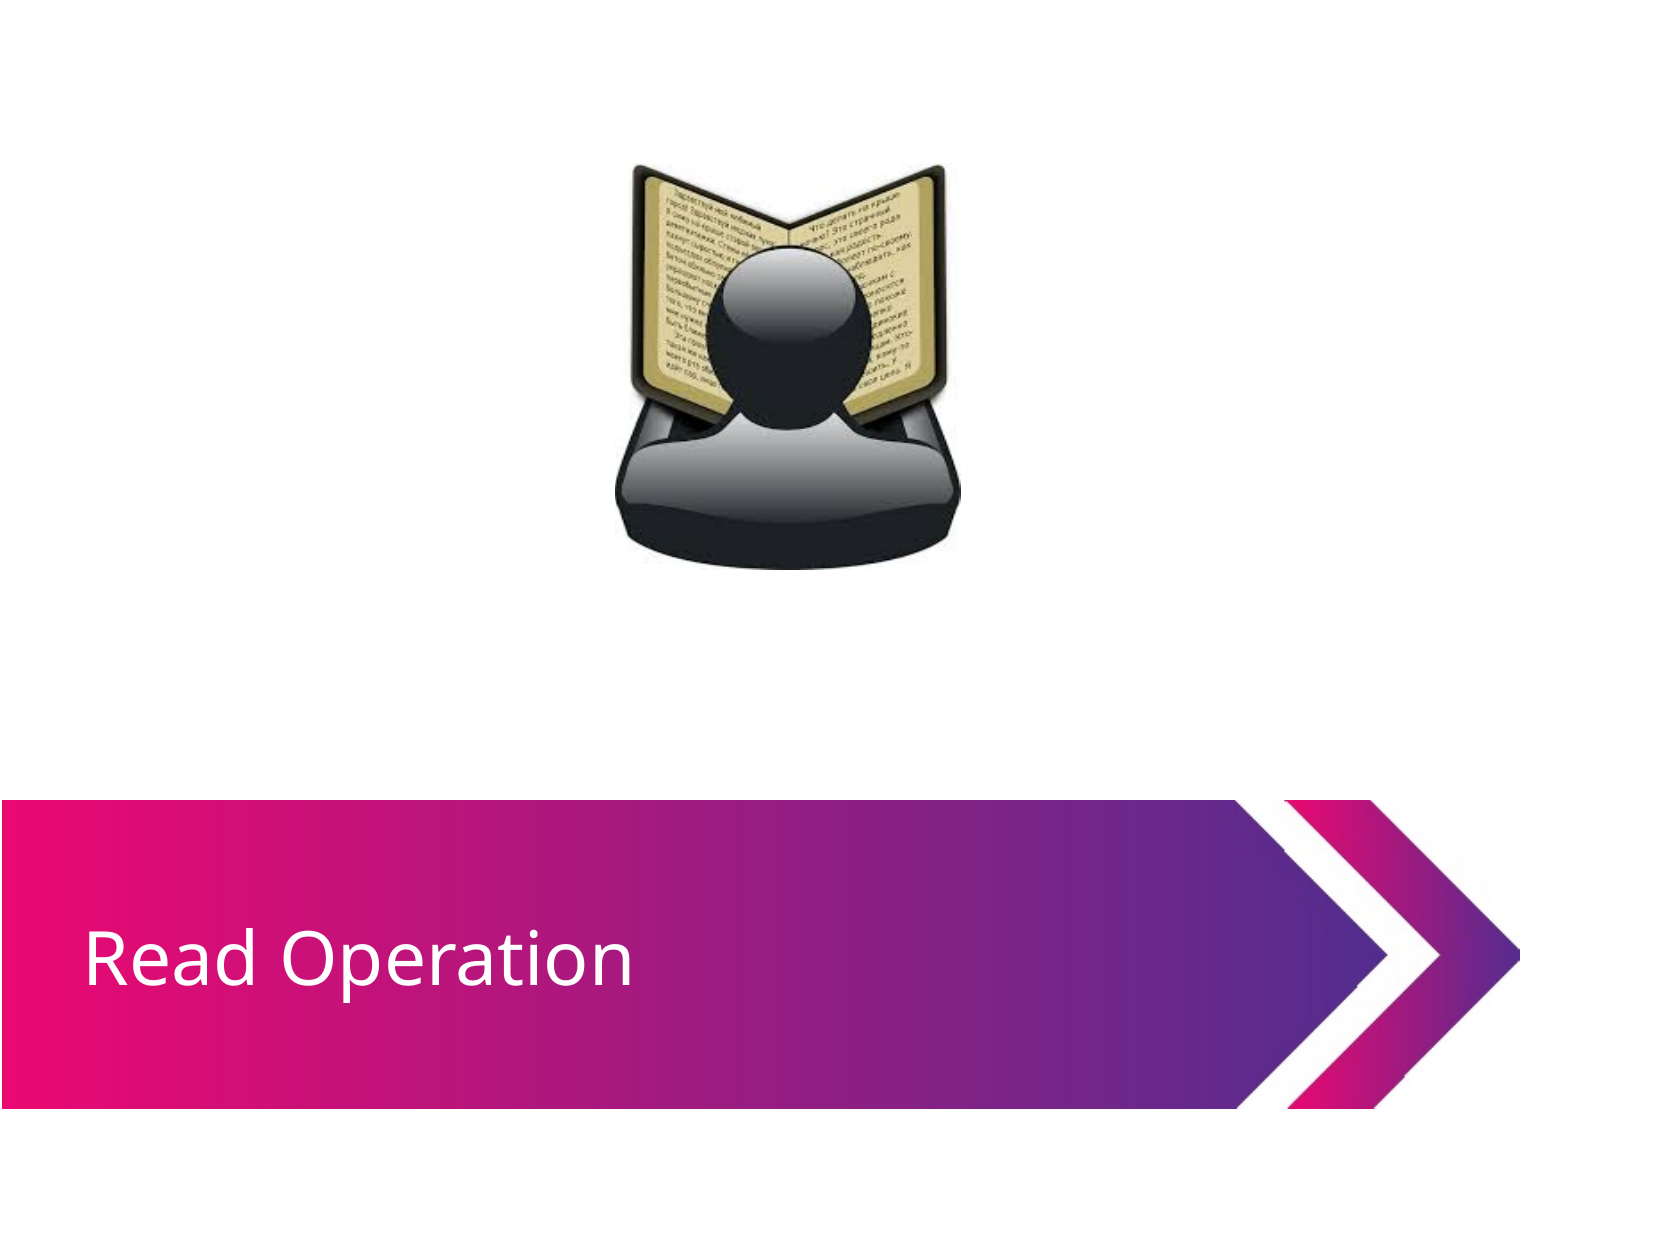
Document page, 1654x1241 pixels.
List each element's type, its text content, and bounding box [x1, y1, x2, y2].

picture [615, 163, 961, 571]
picture [2, 800, 1520, 1109]
title Read Operation [82, 852, 1396, 1060]
